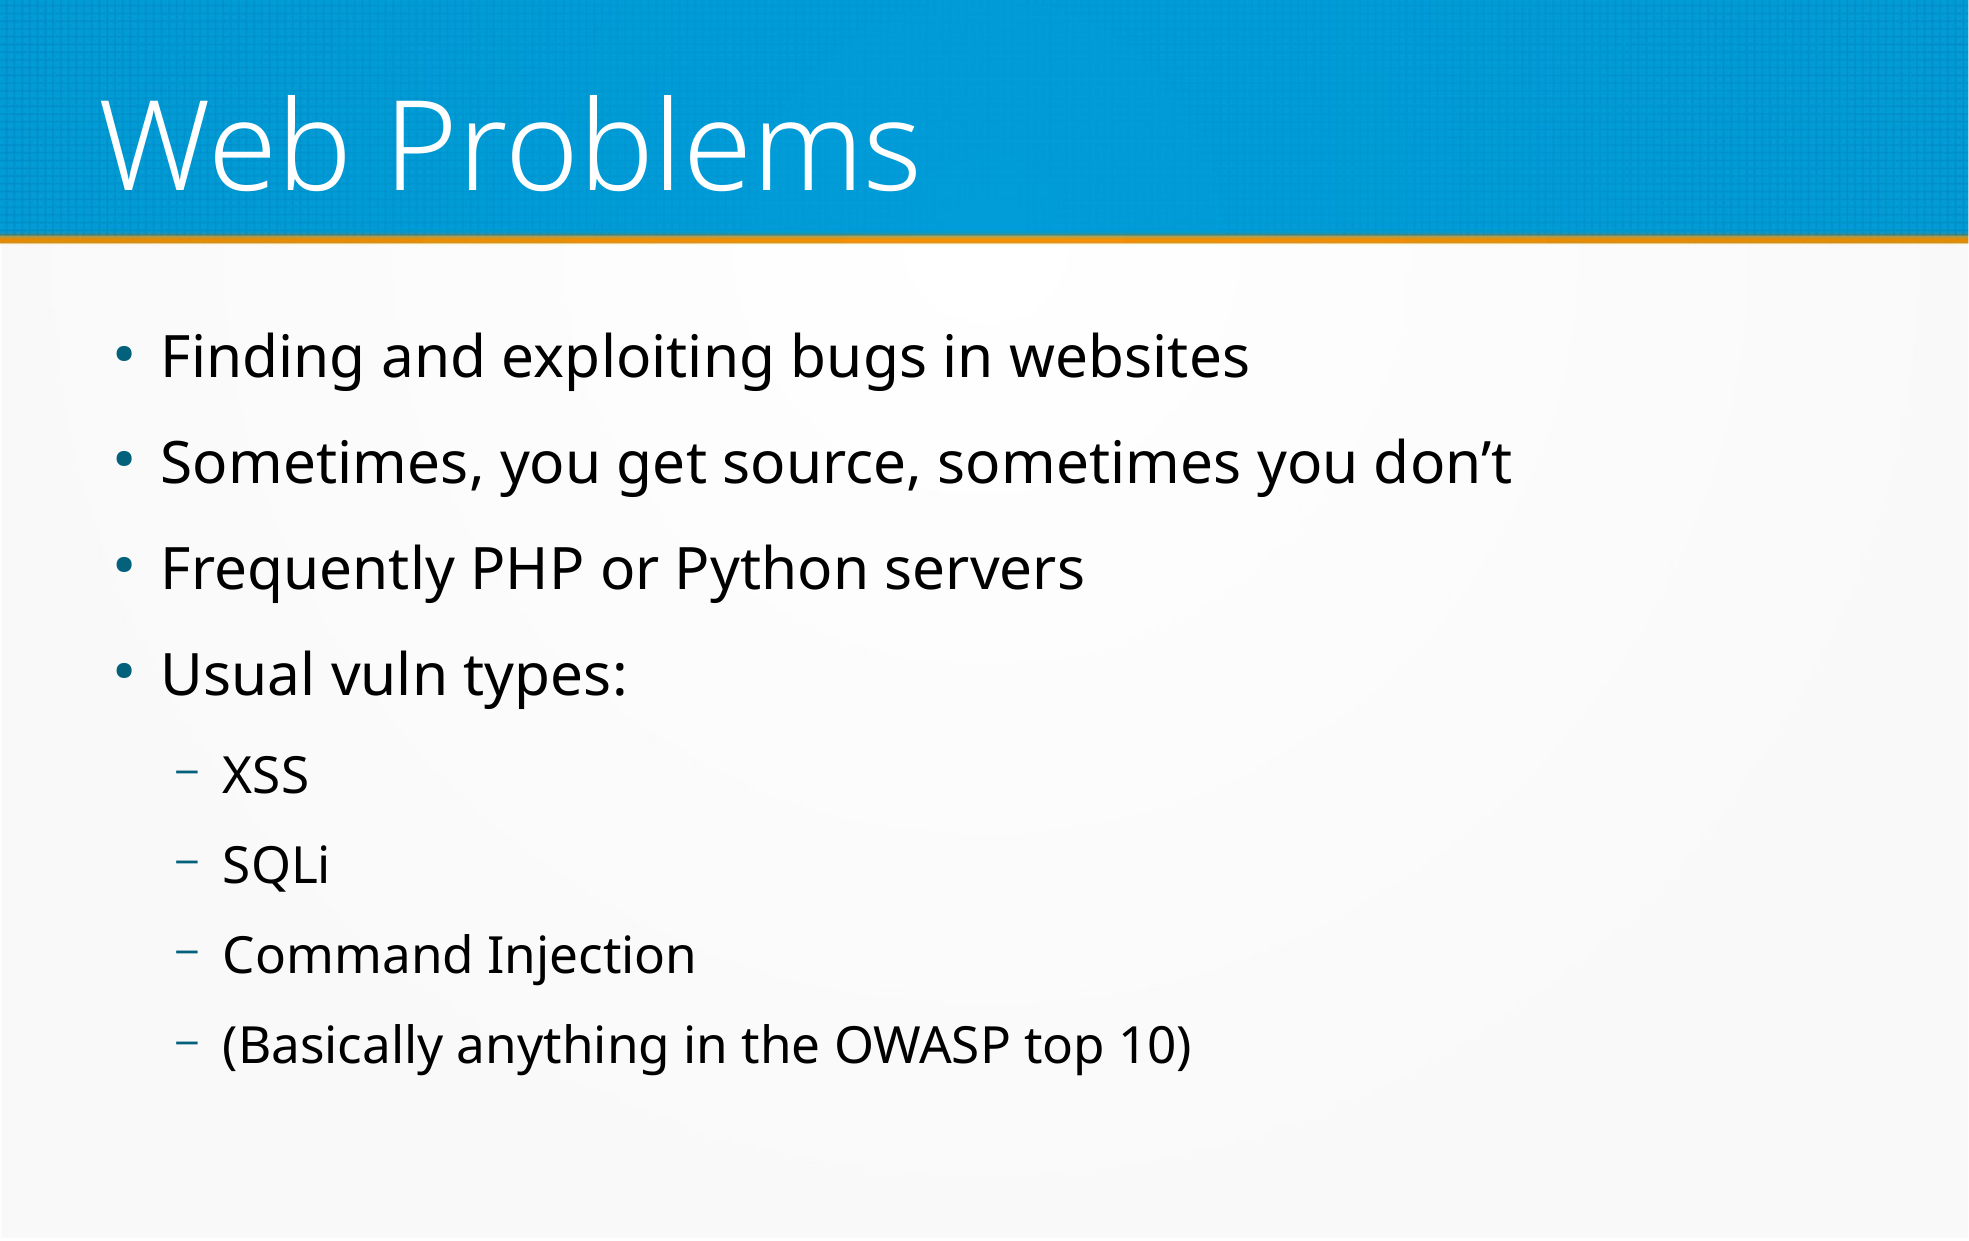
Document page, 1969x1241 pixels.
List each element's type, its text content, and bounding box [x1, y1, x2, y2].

picture [0, 233, 1969, 1241]
title Web Problems [98, 19, 1870, 227]
list Finding and exploiting bugs in websites Sometimes, you get source, sometimes you don’t Frequently PHP or Python servers Usual vuln types: XSS SQLi Command Injection (Basically anything in the OWASP top 10) [98, 315, 1861, 1081]
